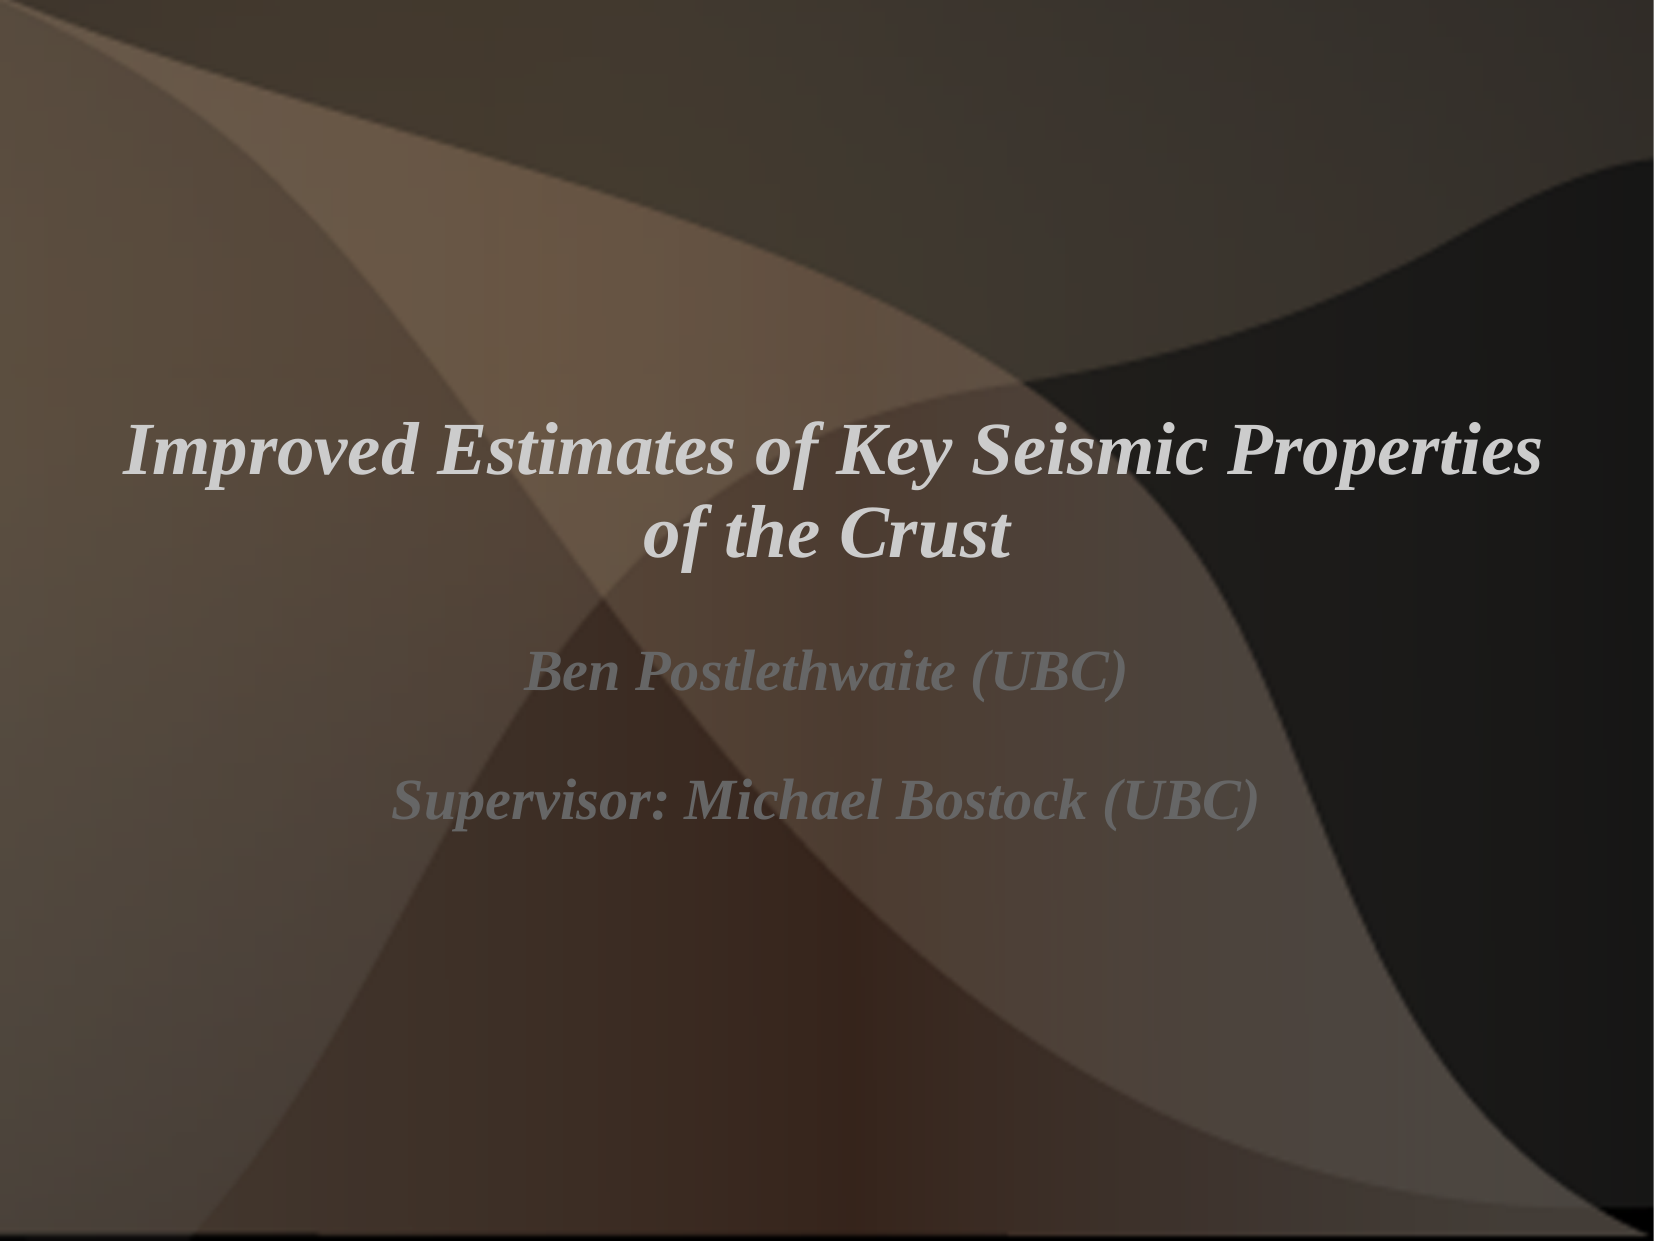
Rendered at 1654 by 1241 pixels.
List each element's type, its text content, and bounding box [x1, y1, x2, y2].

picture [0, 0, 1654, 1241]
title Improved Estimates of Key Seismic Properties of the Crust Ben Postlethwaite (UBC) Supervisor: Michael Bostock (UBC) [82, 331, 1571, 909]
